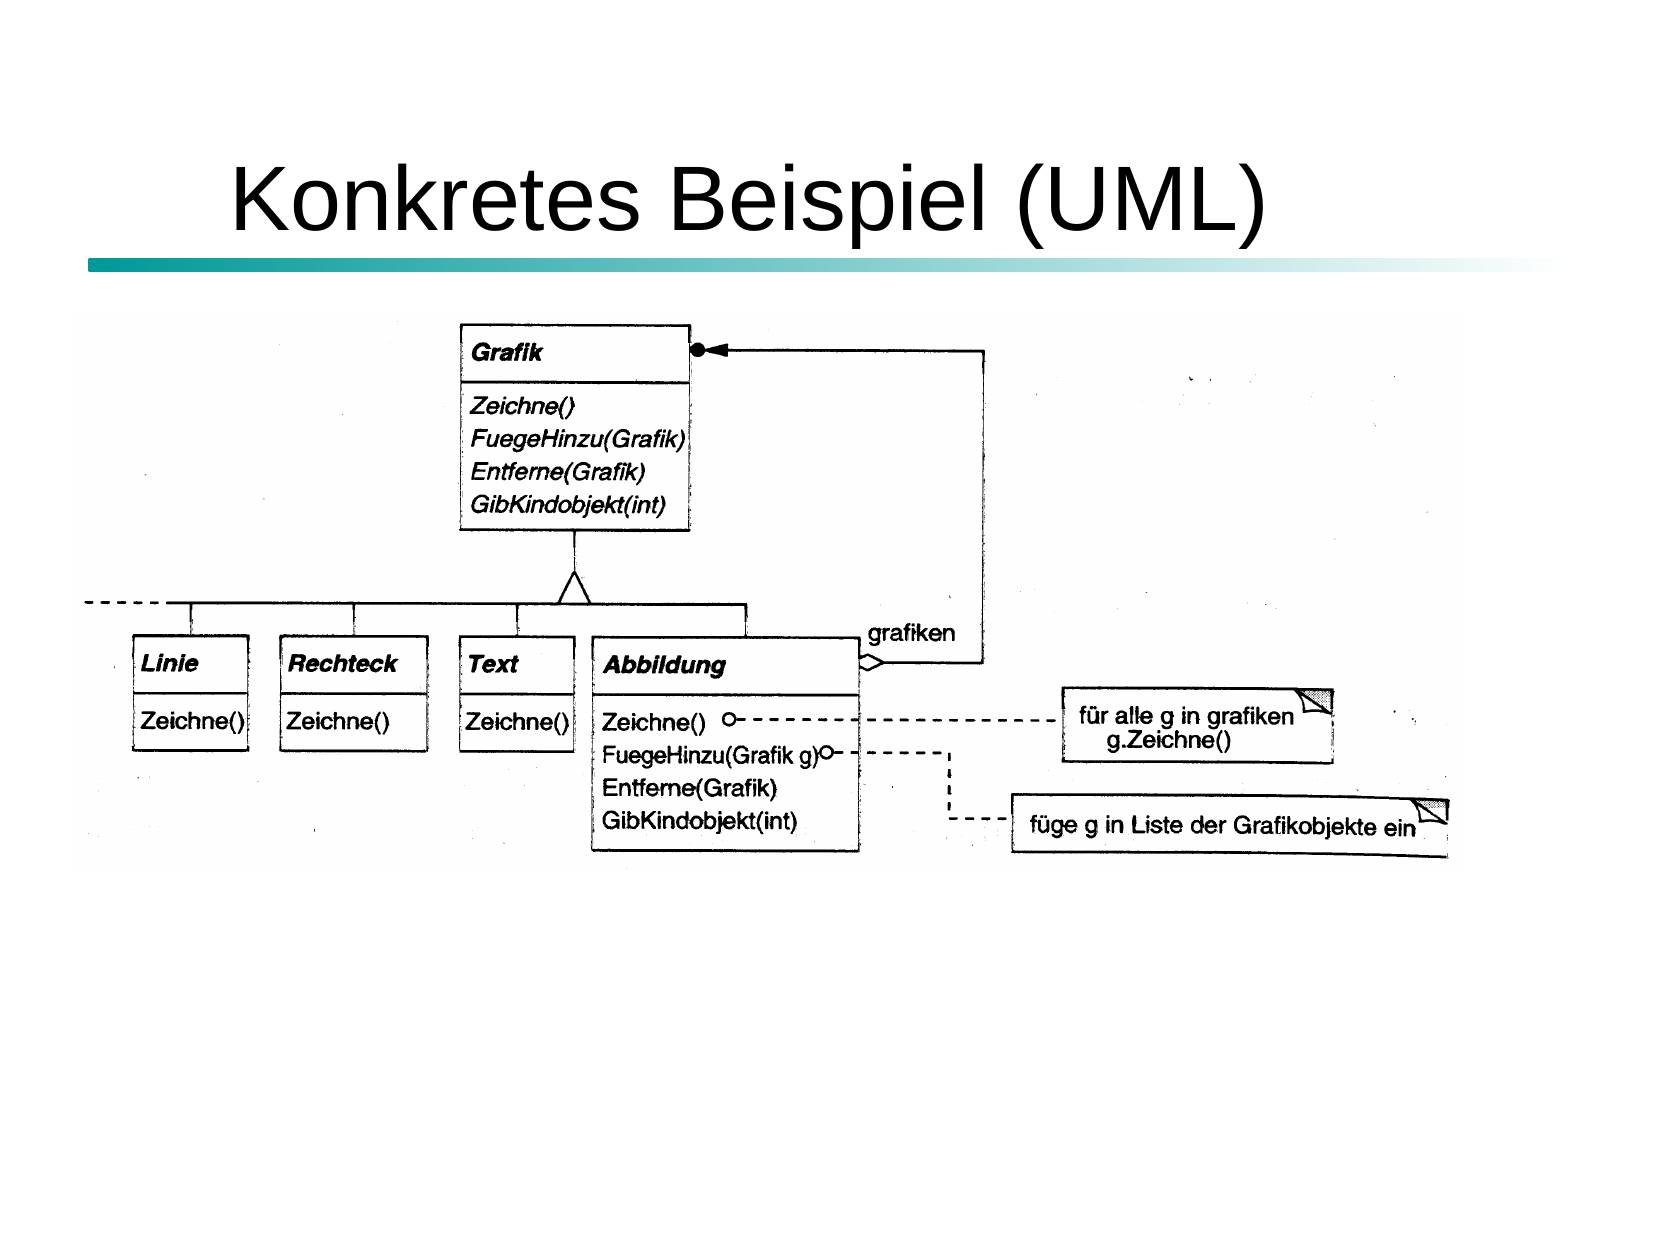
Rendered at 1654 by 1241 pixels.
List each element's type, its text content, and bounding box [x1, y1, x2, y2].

chart [75, 312, 1463, 871]
title Konkretes Beispiel (UML) [112, 99, 1388, 288]
